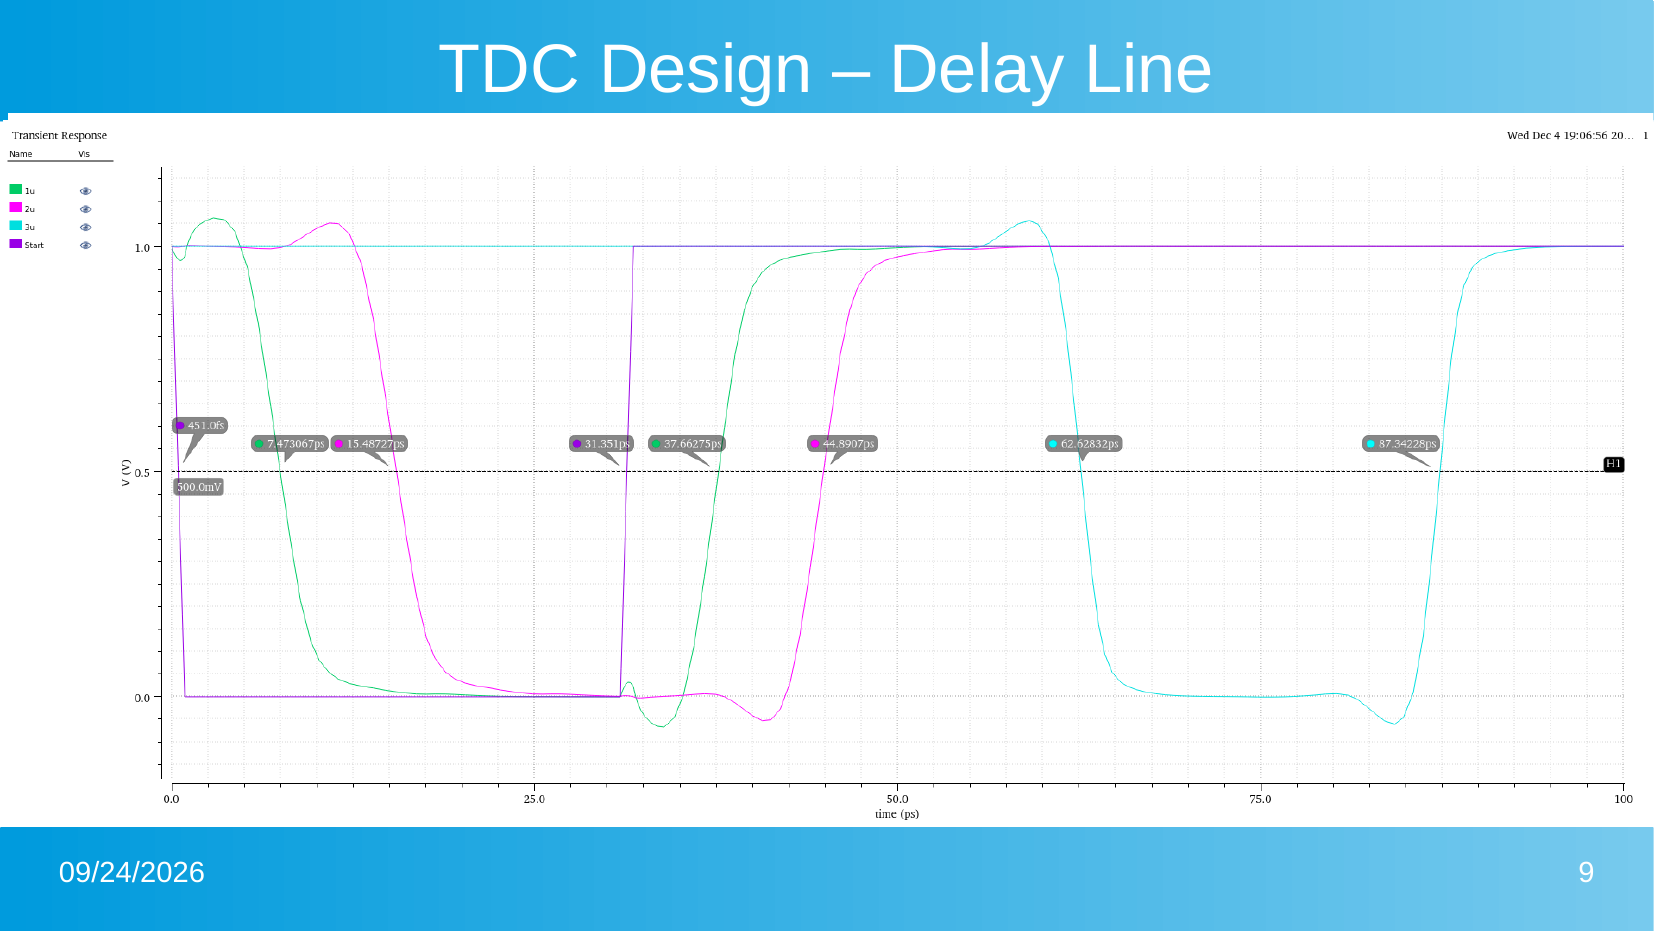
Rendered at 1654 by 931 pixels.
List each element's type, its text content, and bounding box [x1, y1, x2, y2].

picture [3, 1, 1654, 826]
title TDC Design – Delay Line [59, 29, 1595, 108]
